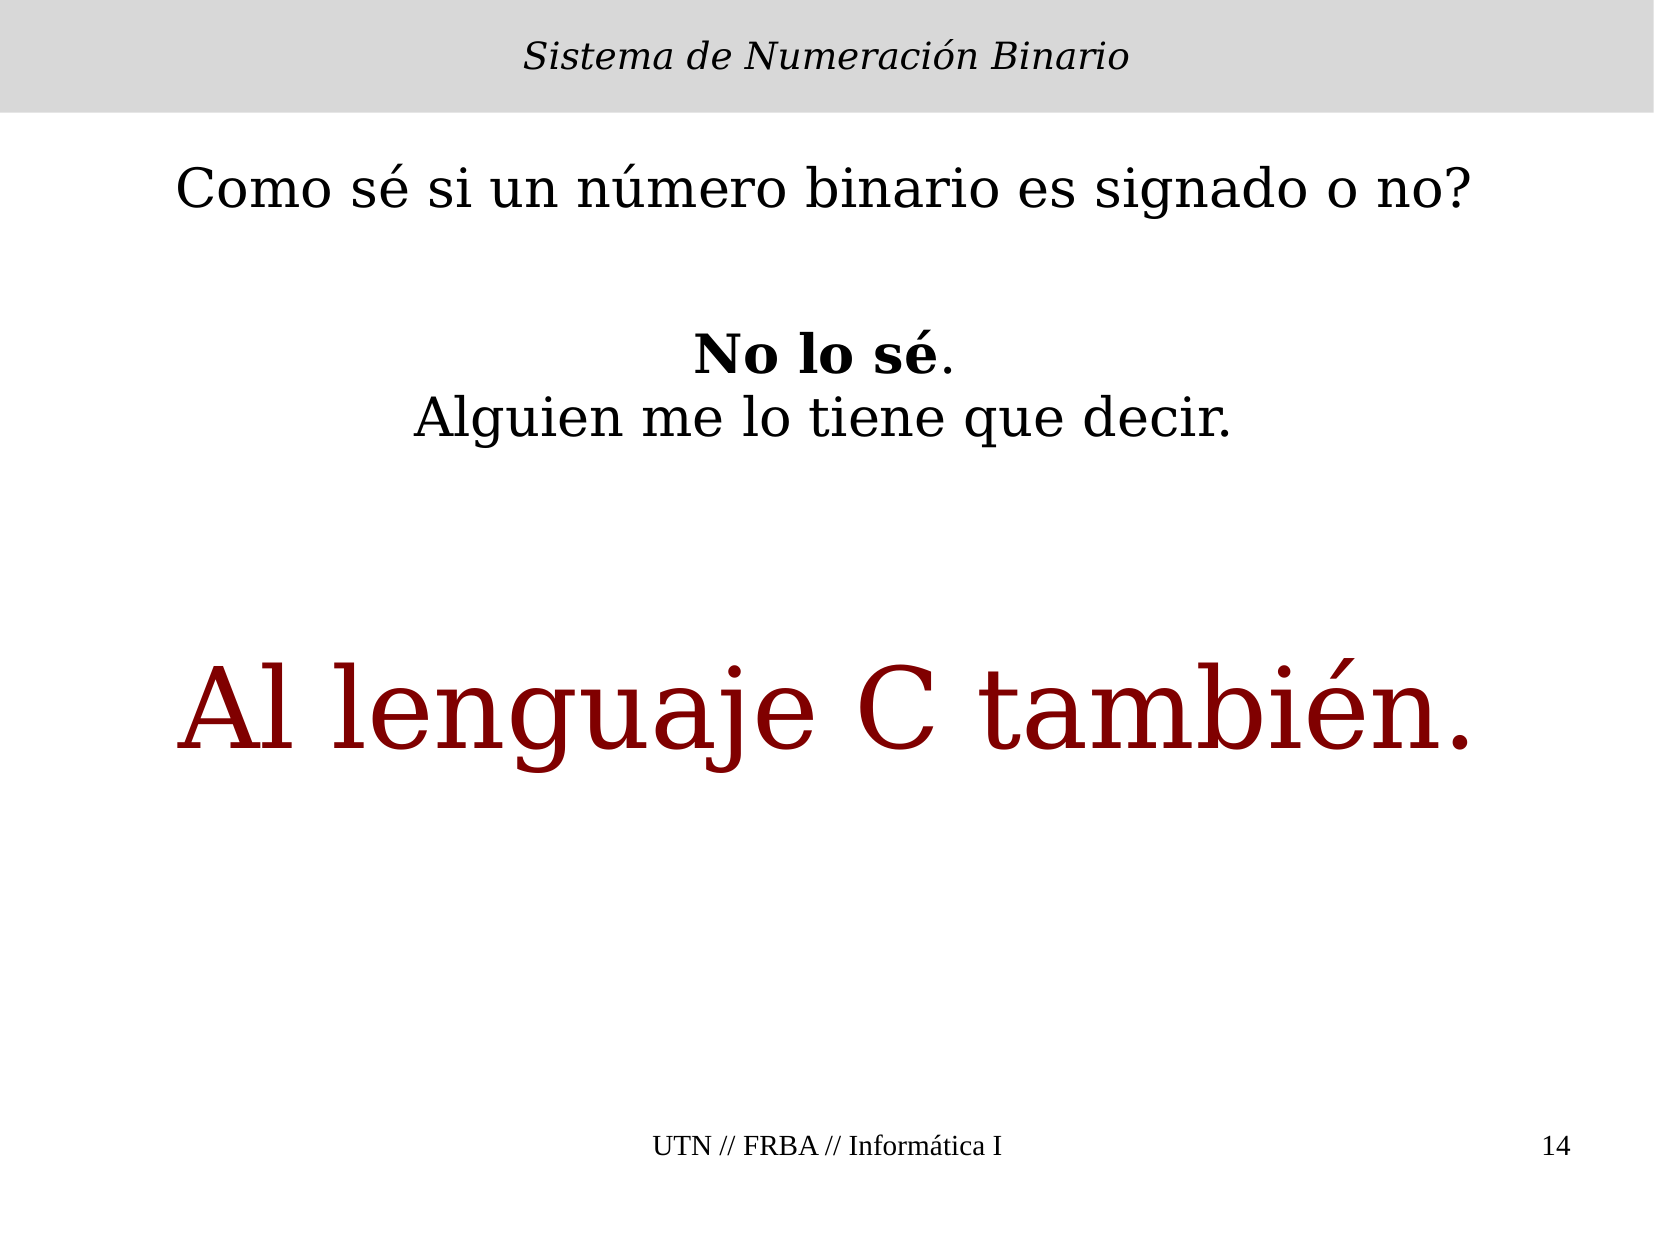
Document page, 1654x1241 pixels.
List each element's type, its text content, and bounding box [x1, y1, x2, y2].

text_box Como sé si un número binario es signado o no? [37, 150, 1613, 228]
text_box Al lenguaje C también. [41, 636, 1617, 783]
text_box Sistema de Numeración Binario [0, 0, 1654, 113]
text_box No lo sé. Alguien me lo tiene que decir. [37, 315, 1613, 457]
